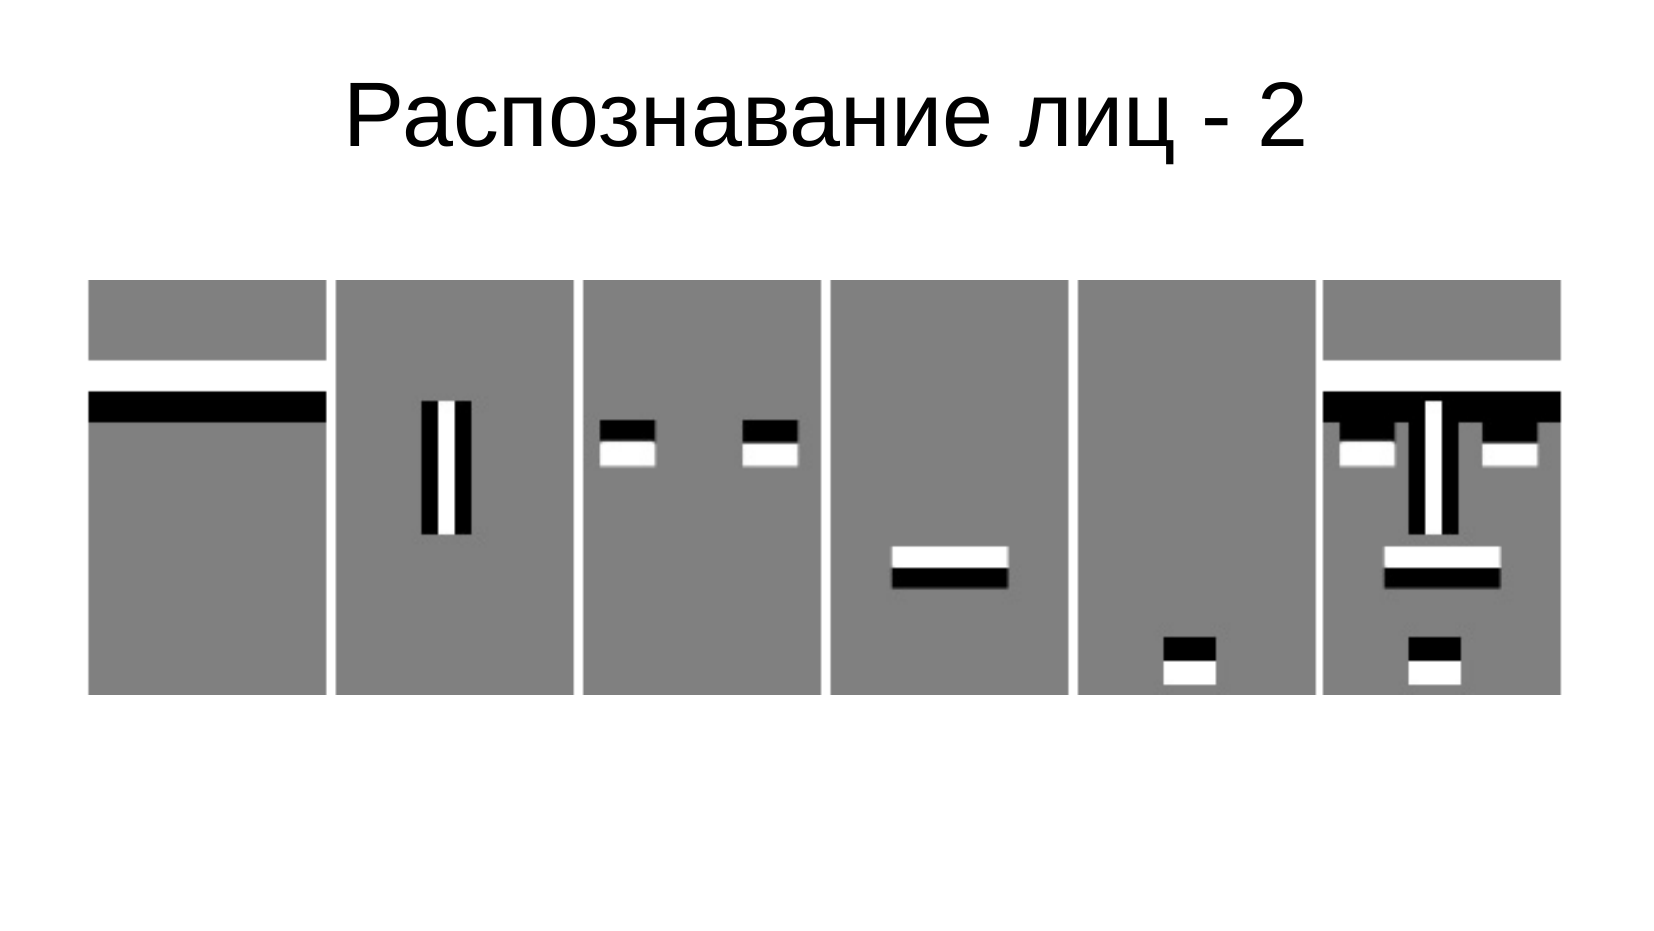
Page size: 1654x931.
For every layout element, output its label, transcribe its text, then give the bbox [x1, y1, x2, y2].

picture [82, 280, 1571, 695]
title Распознавание лиц - 2 [82, 37, 1571, 193]
